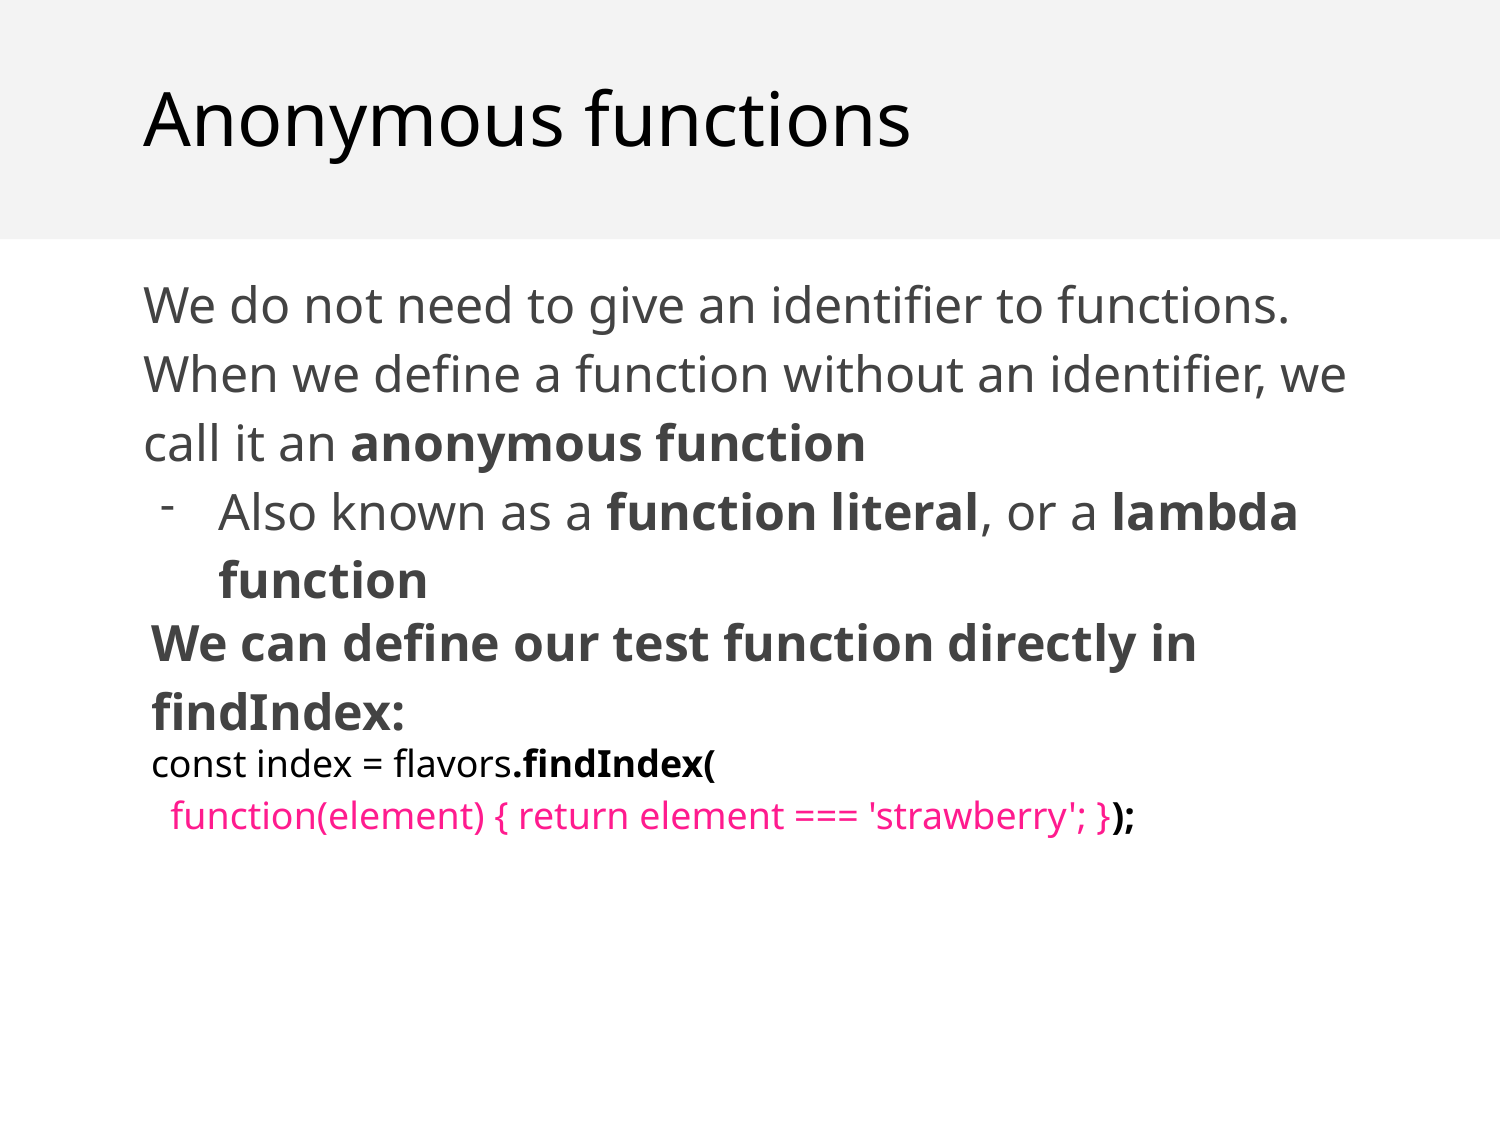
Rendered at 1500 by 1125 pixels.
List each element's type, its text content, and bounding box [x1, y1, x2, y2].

text_box const index = flavors.findIndex( function(element) { return element === 'strawberry'; }); [135, 718, 1380, 1019]
title Anonymous functions [128, 56, 1372, 183]
list We do not need to give an identifier to functions. When we define a function without an identifier, we call it an anonymous function Also known as a function literal, or a lambda function [128, 249, 1372, 576]
text_box We can define our test function directly in findIndex: [135, 642, 1405, 701]
